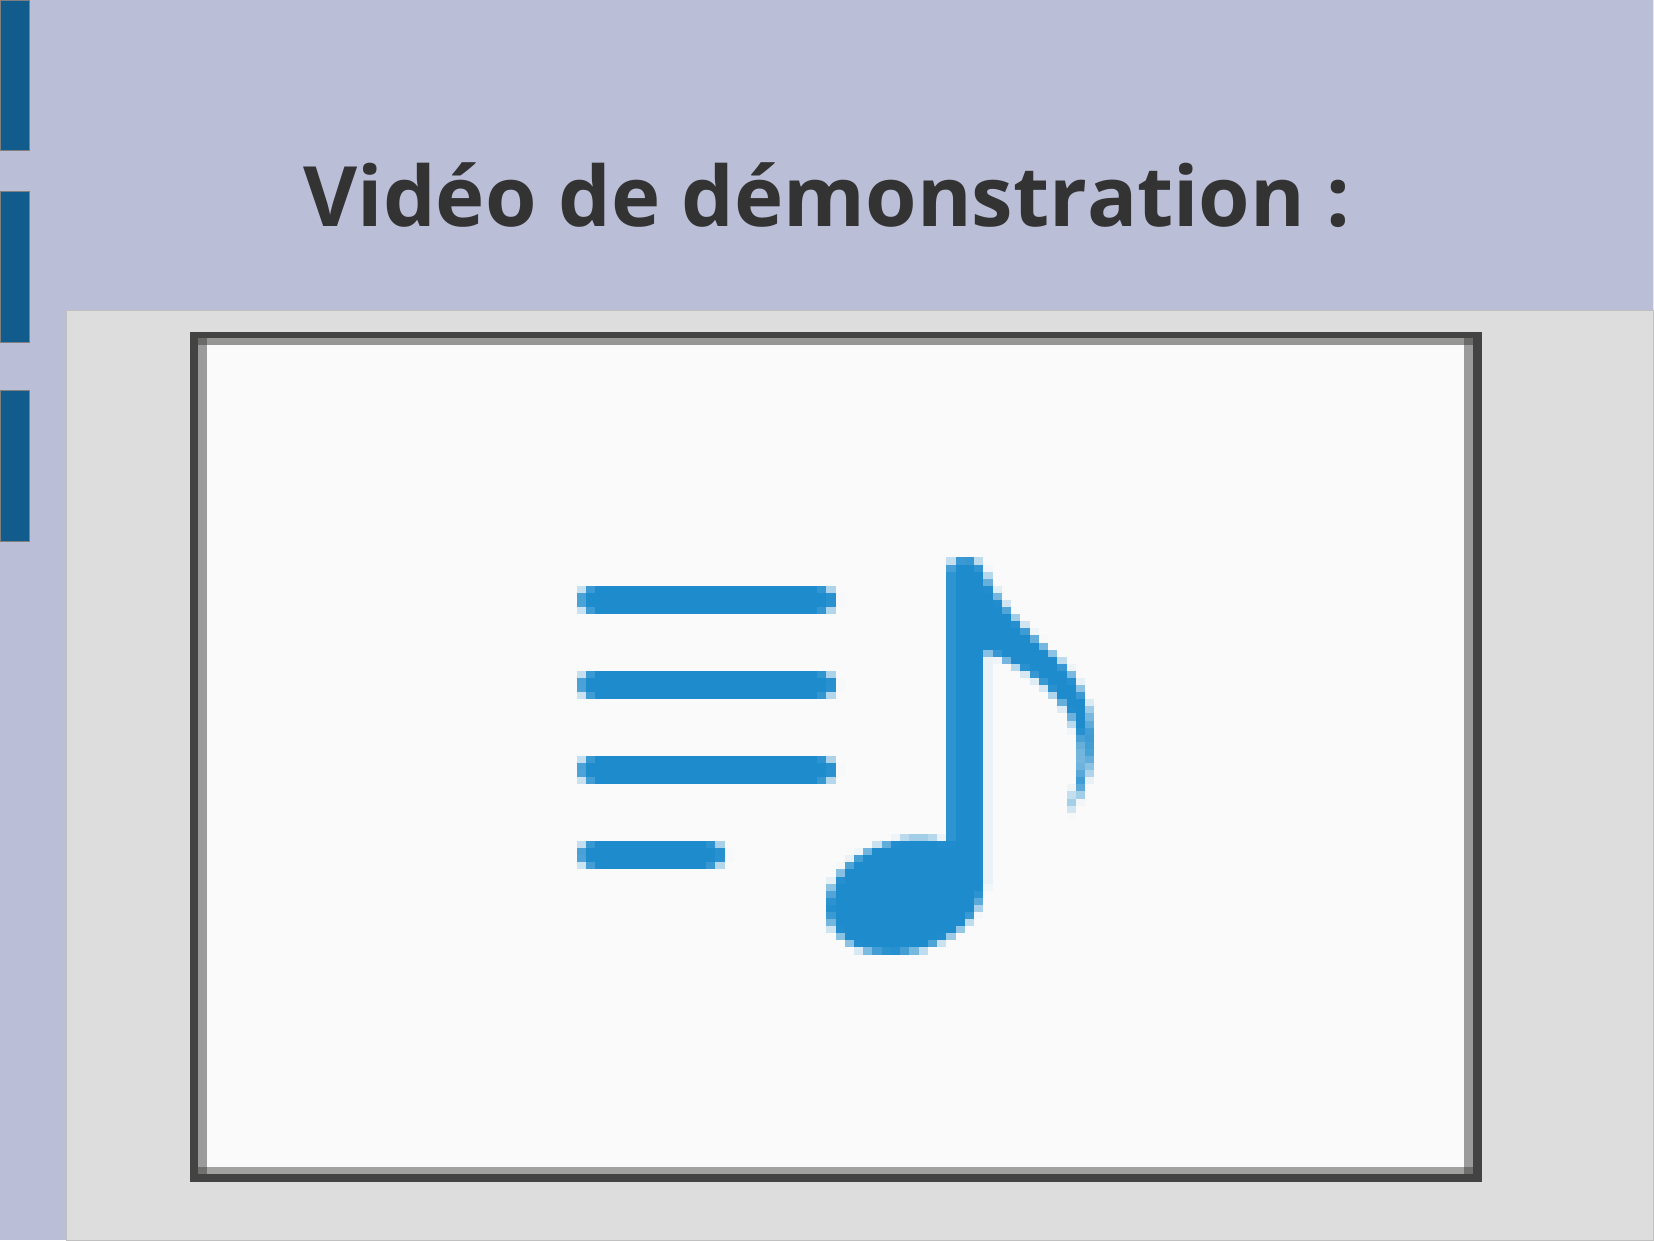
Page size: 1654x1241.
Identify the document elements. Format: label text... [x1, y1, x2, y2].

text_box [188, 330, 1484, 1183]
title Vidéo de démonstration : [121, 91, 1534, 299]
